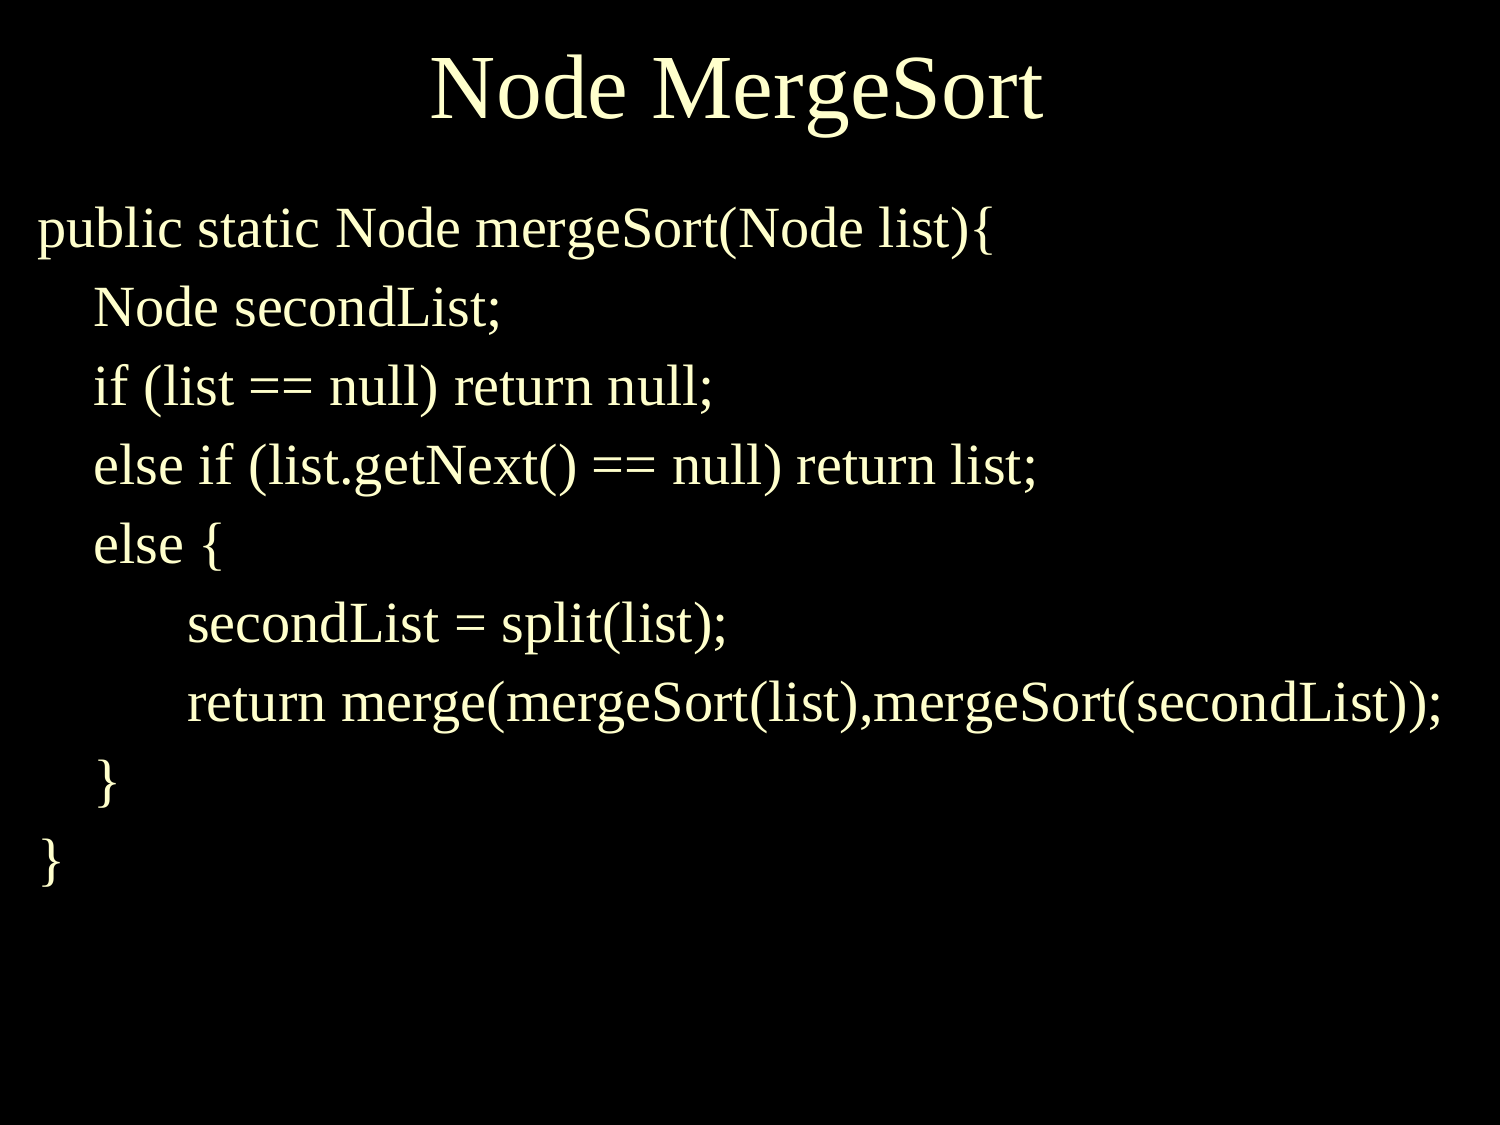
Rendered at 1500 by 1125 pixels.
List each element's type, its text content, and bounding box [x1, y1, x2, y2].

title Node MergeSort [8, 29, 1467, 146]
list public static Node mergeSort(Node list){ Node secondList; if (list == null) return null; else if (list.getNext() == null) return list; else { secondList = split(list); return merge(mergeSort(list),mergeSort(secondList)); } } [22, 187, 1482, 1026]
